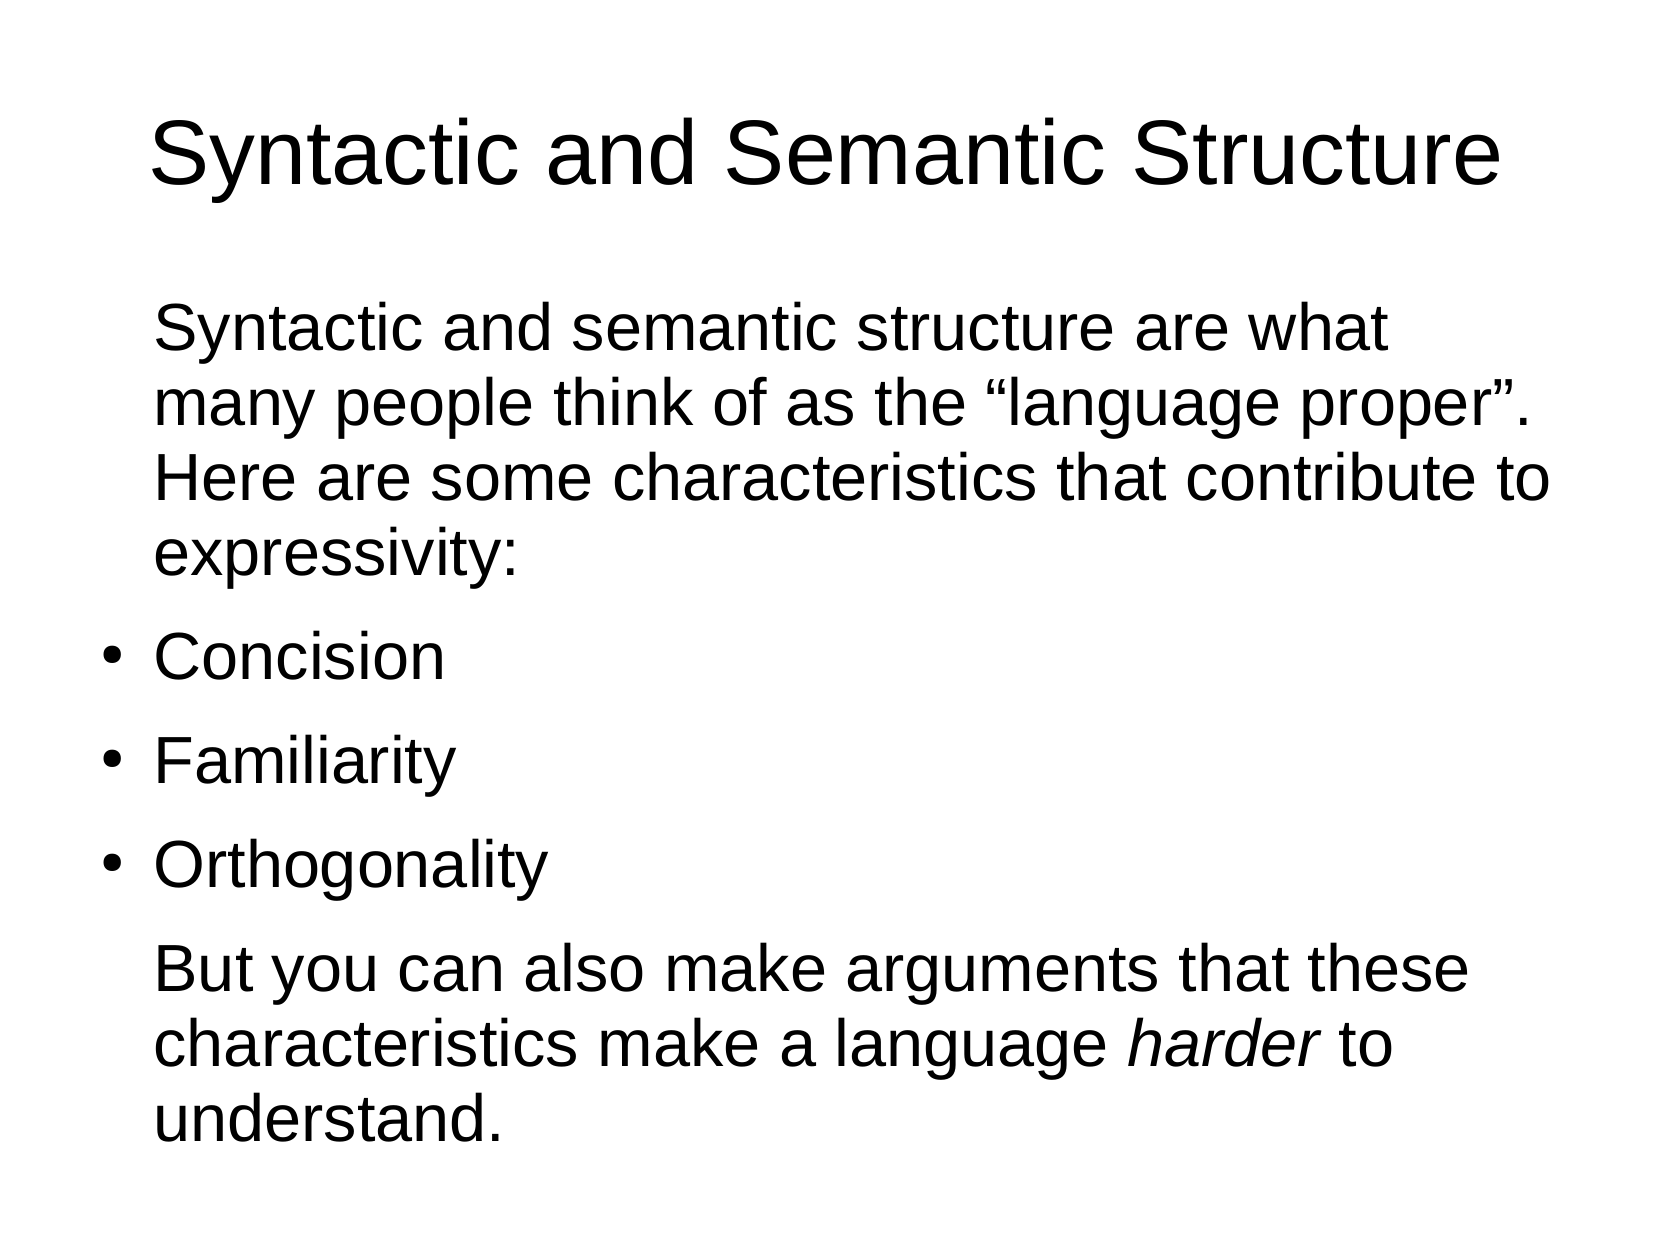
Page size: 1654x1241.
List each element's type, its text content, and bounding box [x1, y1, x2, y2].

list Syntactic and semantic structure are what many people think of as the “language proper”. Here are some characteristics that contribute to expressivity: Concision Familiarity Orthogonality But you can also make arguments that these characteristics make a language harder to understand. [82, 290, 1571, 1151]
title Syntactic and Semantic Structure [82, 49, 1571, 257]
